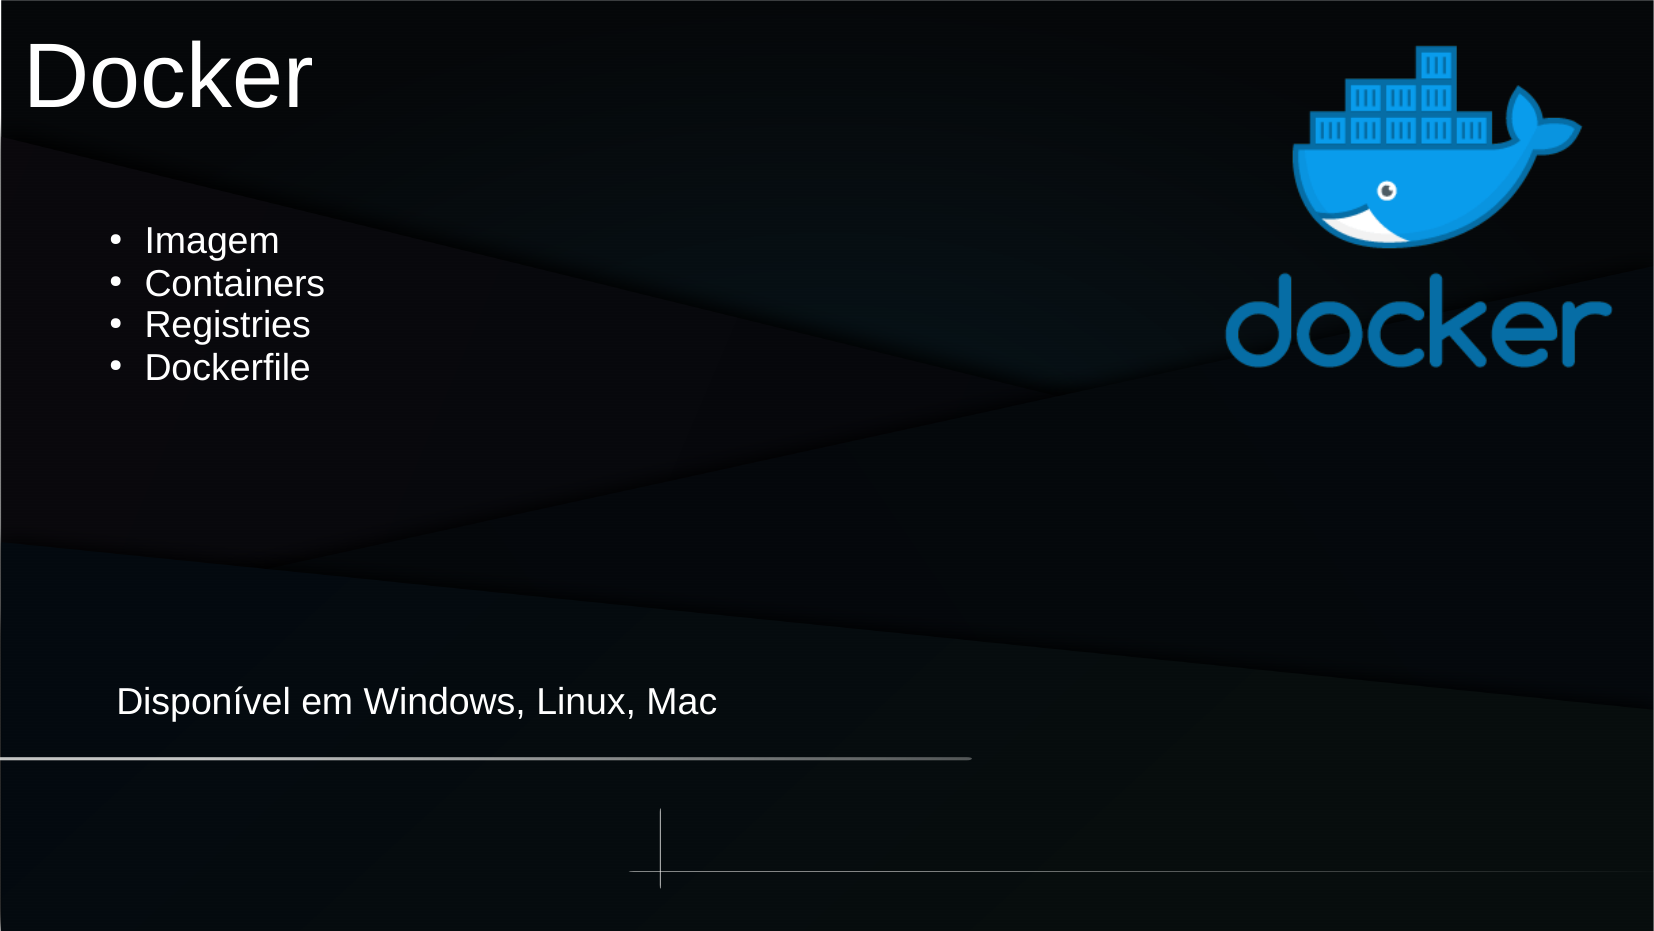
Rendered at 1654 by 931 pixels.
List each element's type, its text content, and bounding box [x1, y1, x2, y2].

picture [0, 0, 1654, 931]
text_box Imagem Containers Registries Dockerfile [94, 212, 367, 396]
text_box Disponível em Windows, Linux, Mac [101, 673, 733, 731]
title Docker [23, 21, 390, 130]
